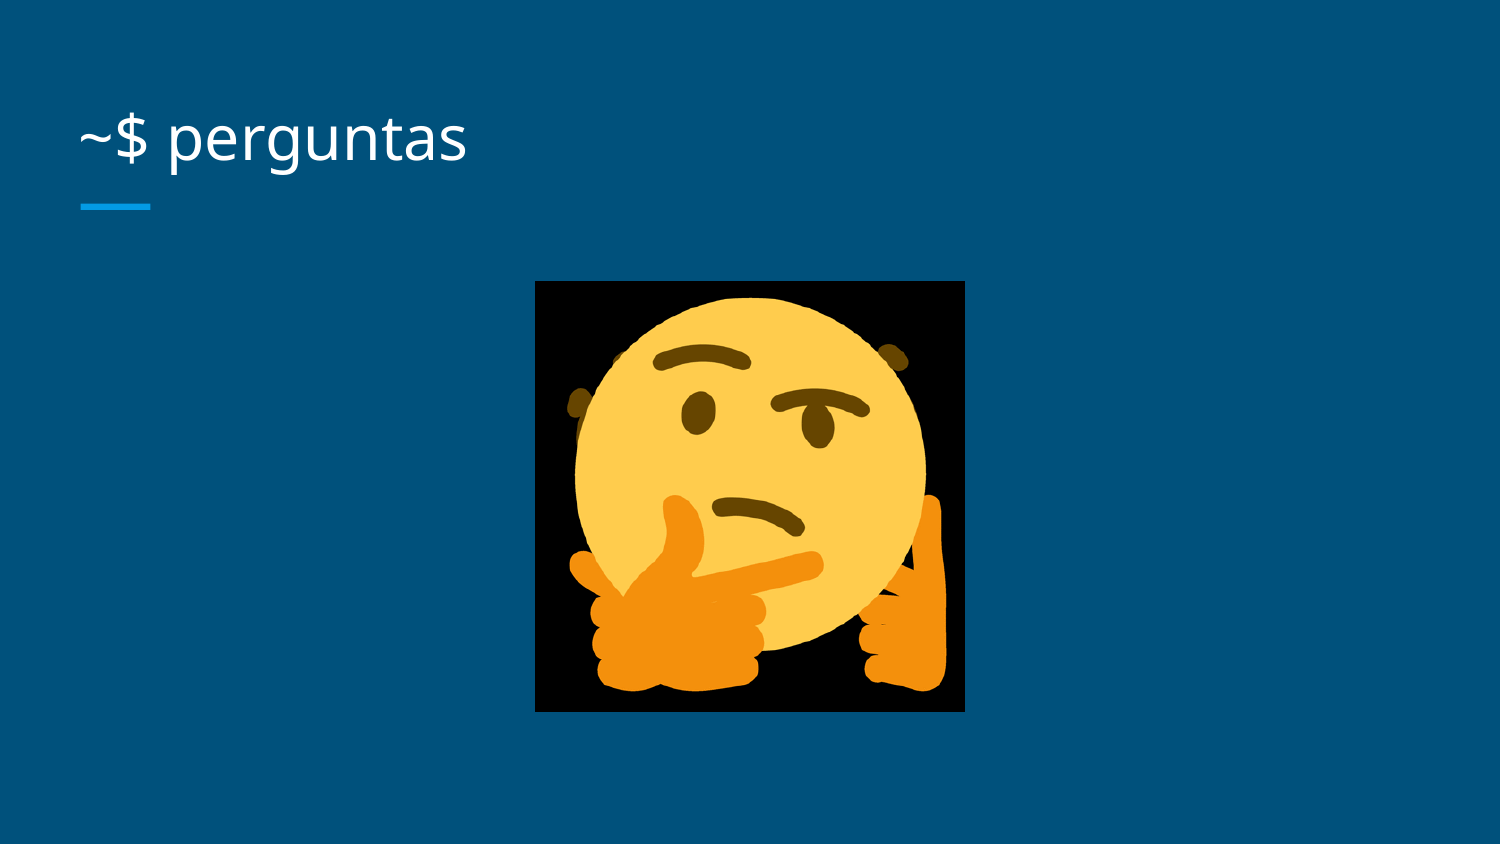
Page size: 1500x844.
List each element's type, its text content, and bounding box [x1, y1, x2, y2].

picture [536, 282, 964, 711]
title ~$ perguntas [63, 75, 1437, 188]
list [63, 244, 1437, 750]
